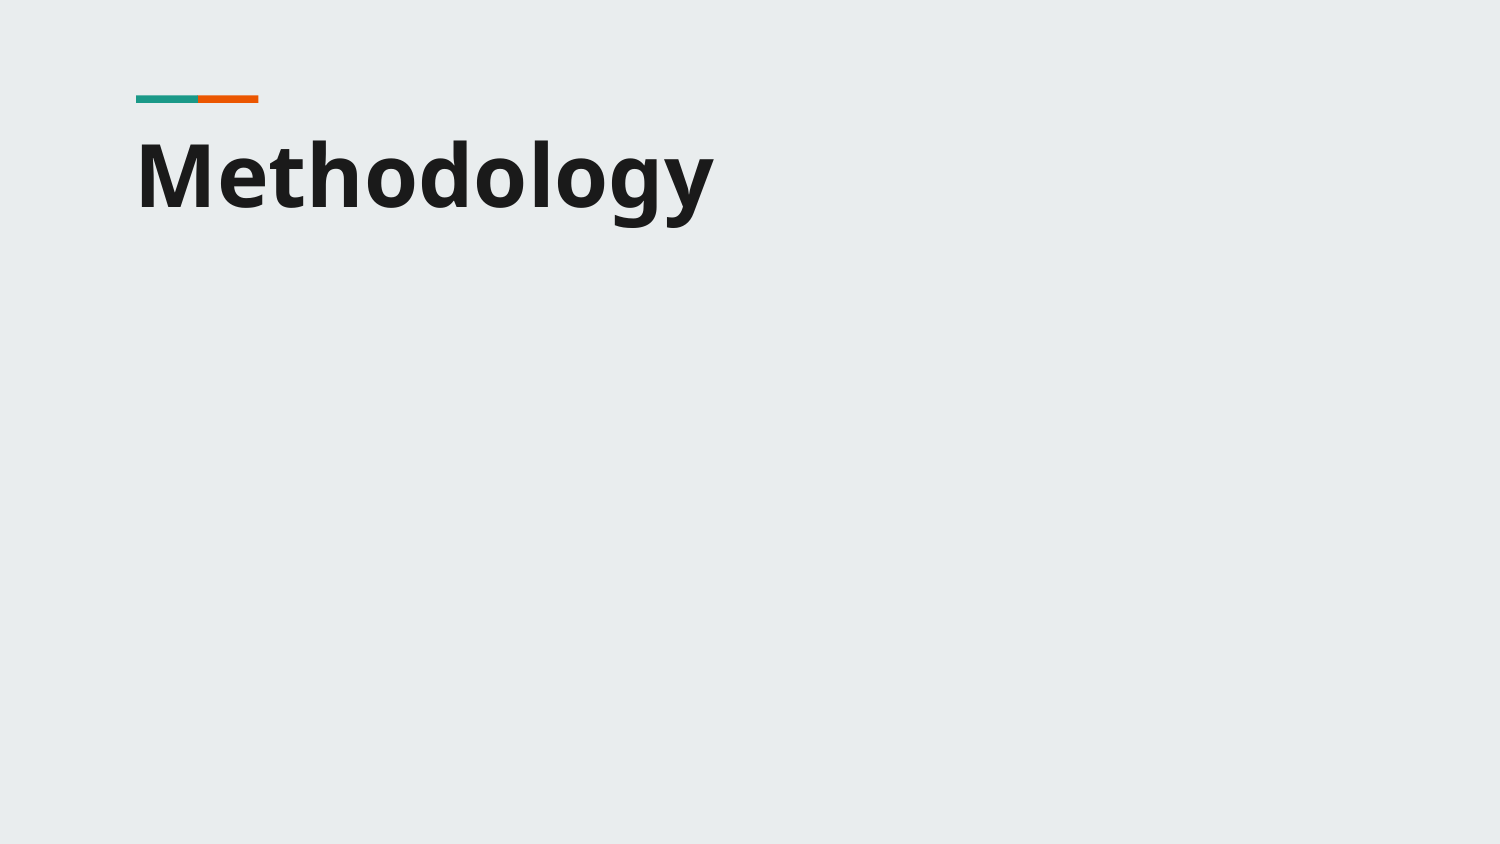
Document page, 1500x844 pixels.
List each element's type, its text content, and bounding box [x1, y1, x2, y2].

text_box Methodology [119, 104, 1381, 246]
